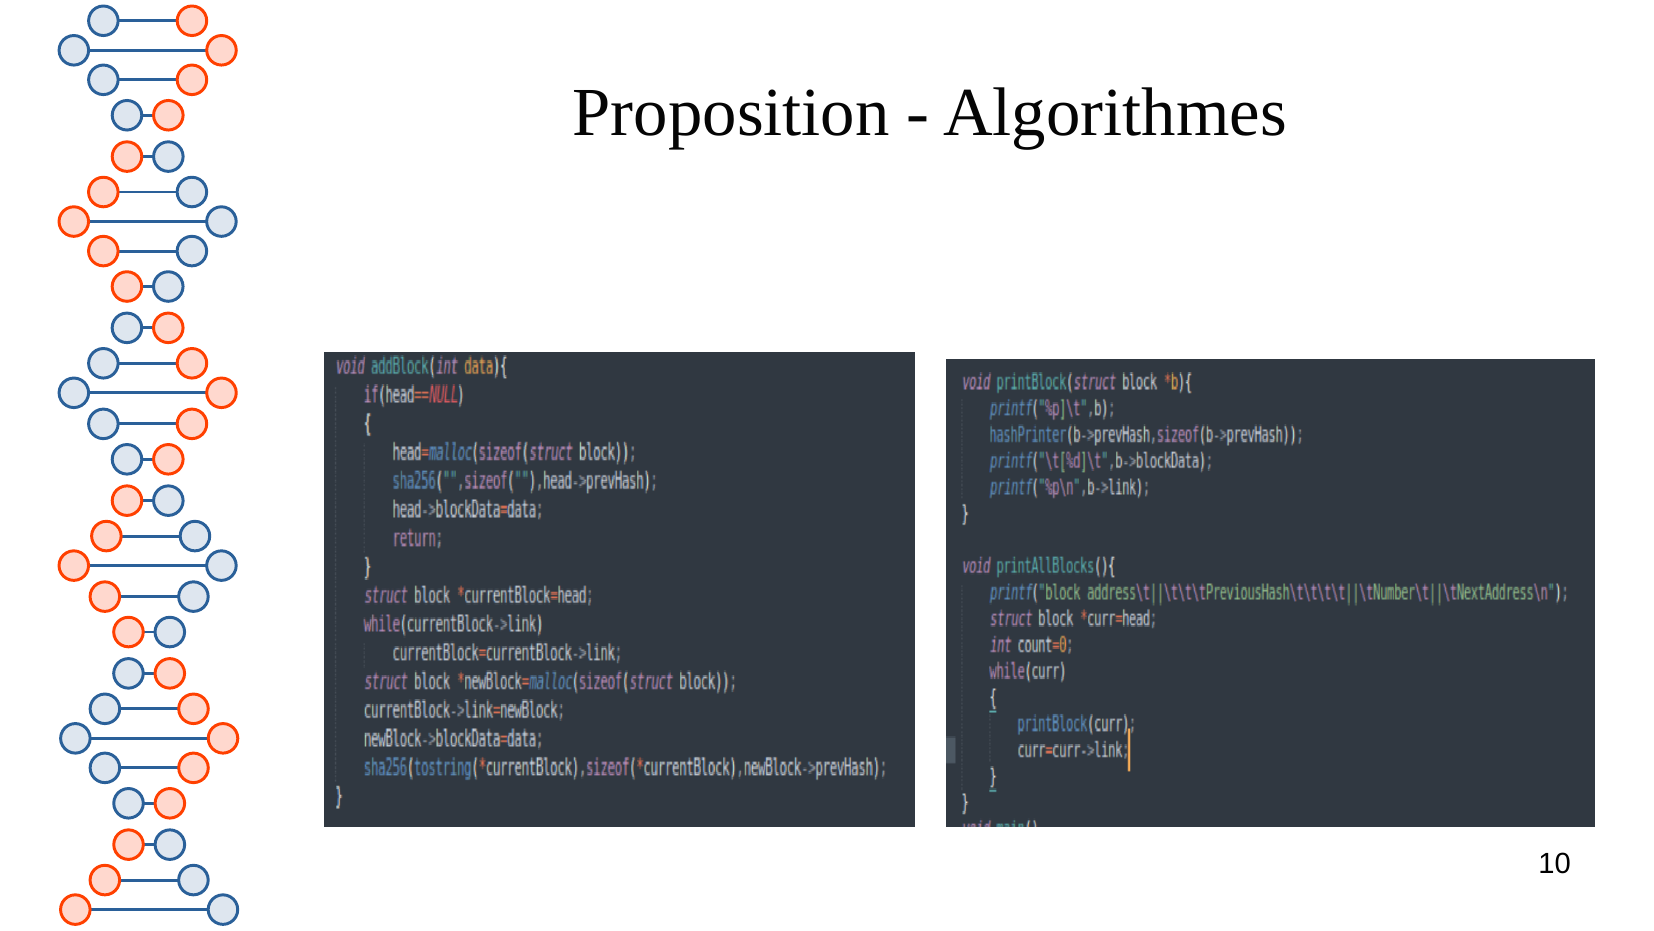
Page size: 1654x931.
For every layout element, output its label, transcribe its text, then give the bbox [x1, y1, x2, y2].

title Proposition - Algorithmes [265, 35, 1595, 189]
picture [324, 352, 915, 827]
picture [946, 359, 1595, 827]
